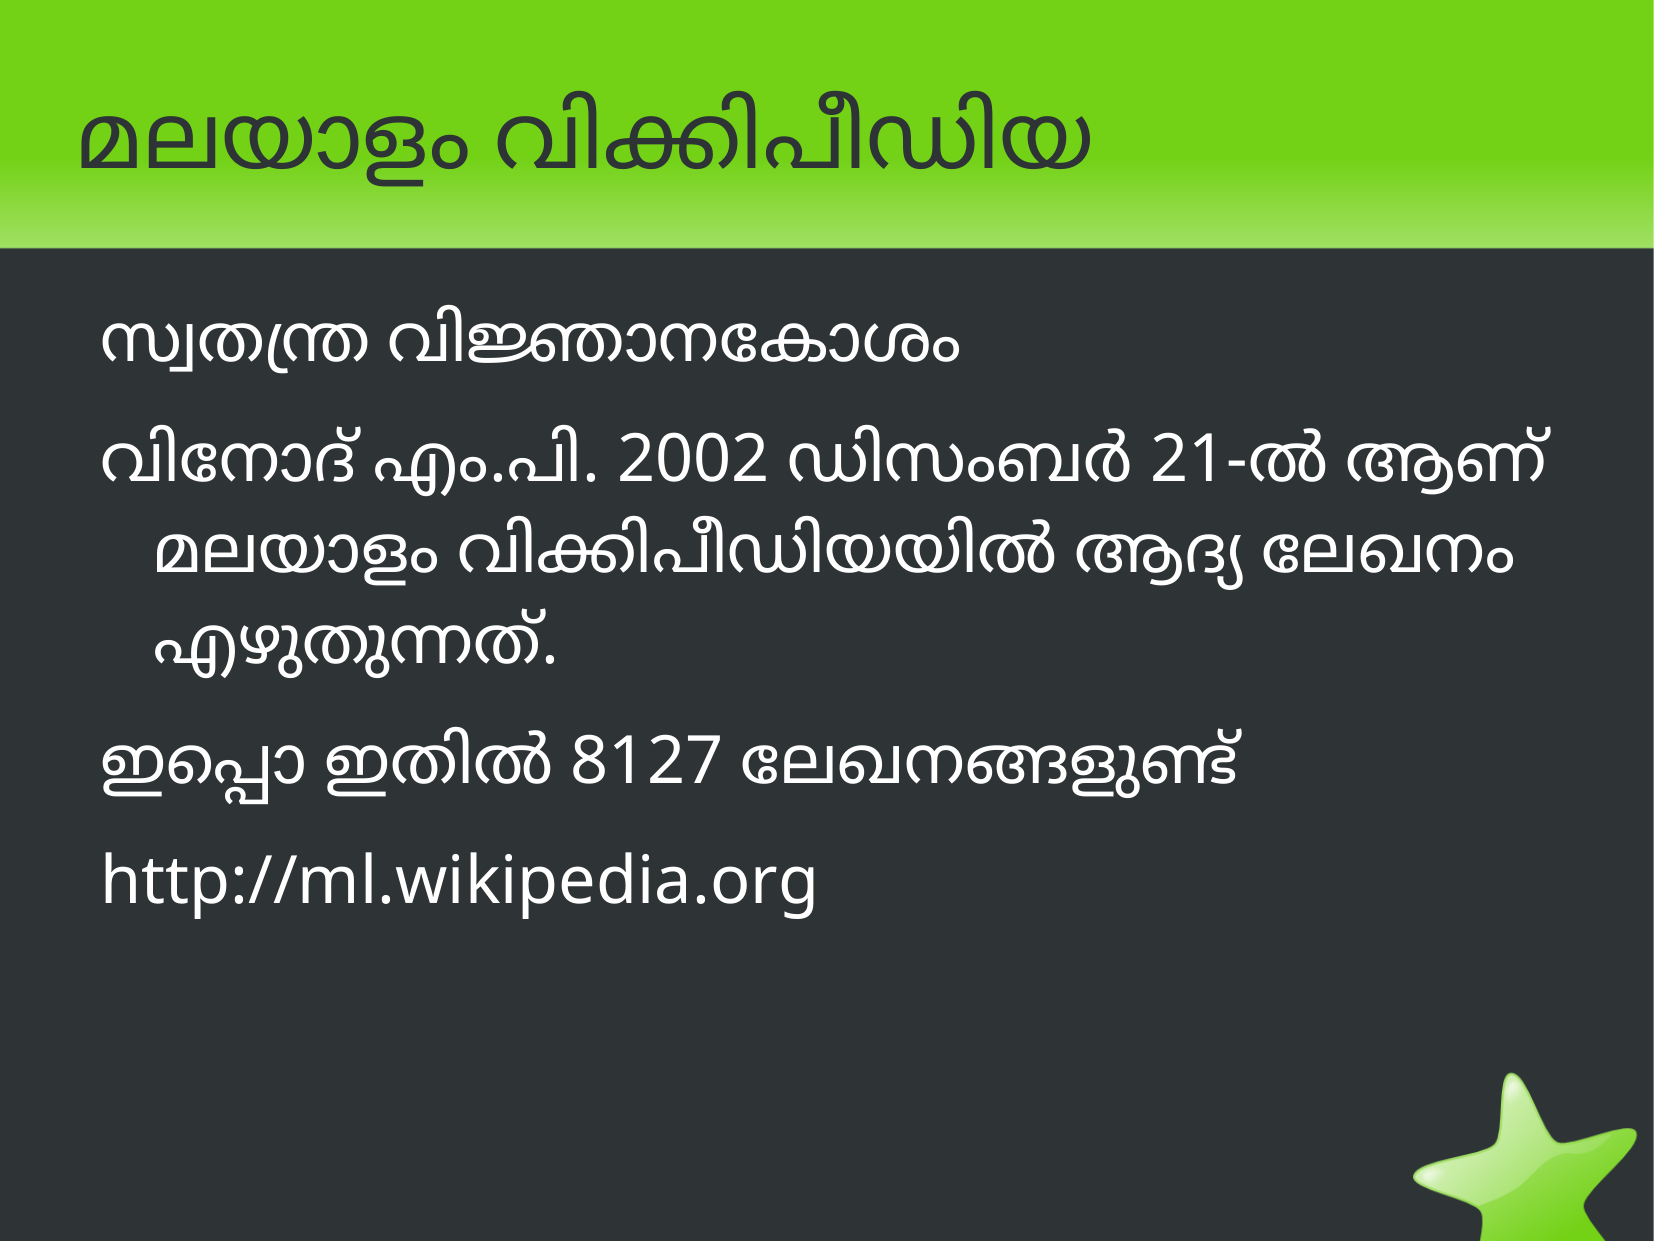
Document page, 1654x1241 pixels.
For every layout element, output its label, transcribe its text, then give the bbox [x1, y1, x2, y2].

picture [0, 0, 1654, 1241]
list സ്വതന്ത്ര വിജ്ഞാനകോശം വിനോദ് എം.പി. 2002 ഡിസംബര്‍ 21-ല്‍ ആണ് മലയാളം വിക്കിപീഡിയയില്‍ ആദ്യ ലേഖനം എഴുതുന്നത്‌. ഇപ്പൊ ഇതില്‍ 8127 ലേഖനങ്ങളുണ്ട് http://ml.wikipedia.org [82, 290, 1571, 1094]
title മലയാളം വിക്കിപീഡിയ [76, 36, 1565, 229]
